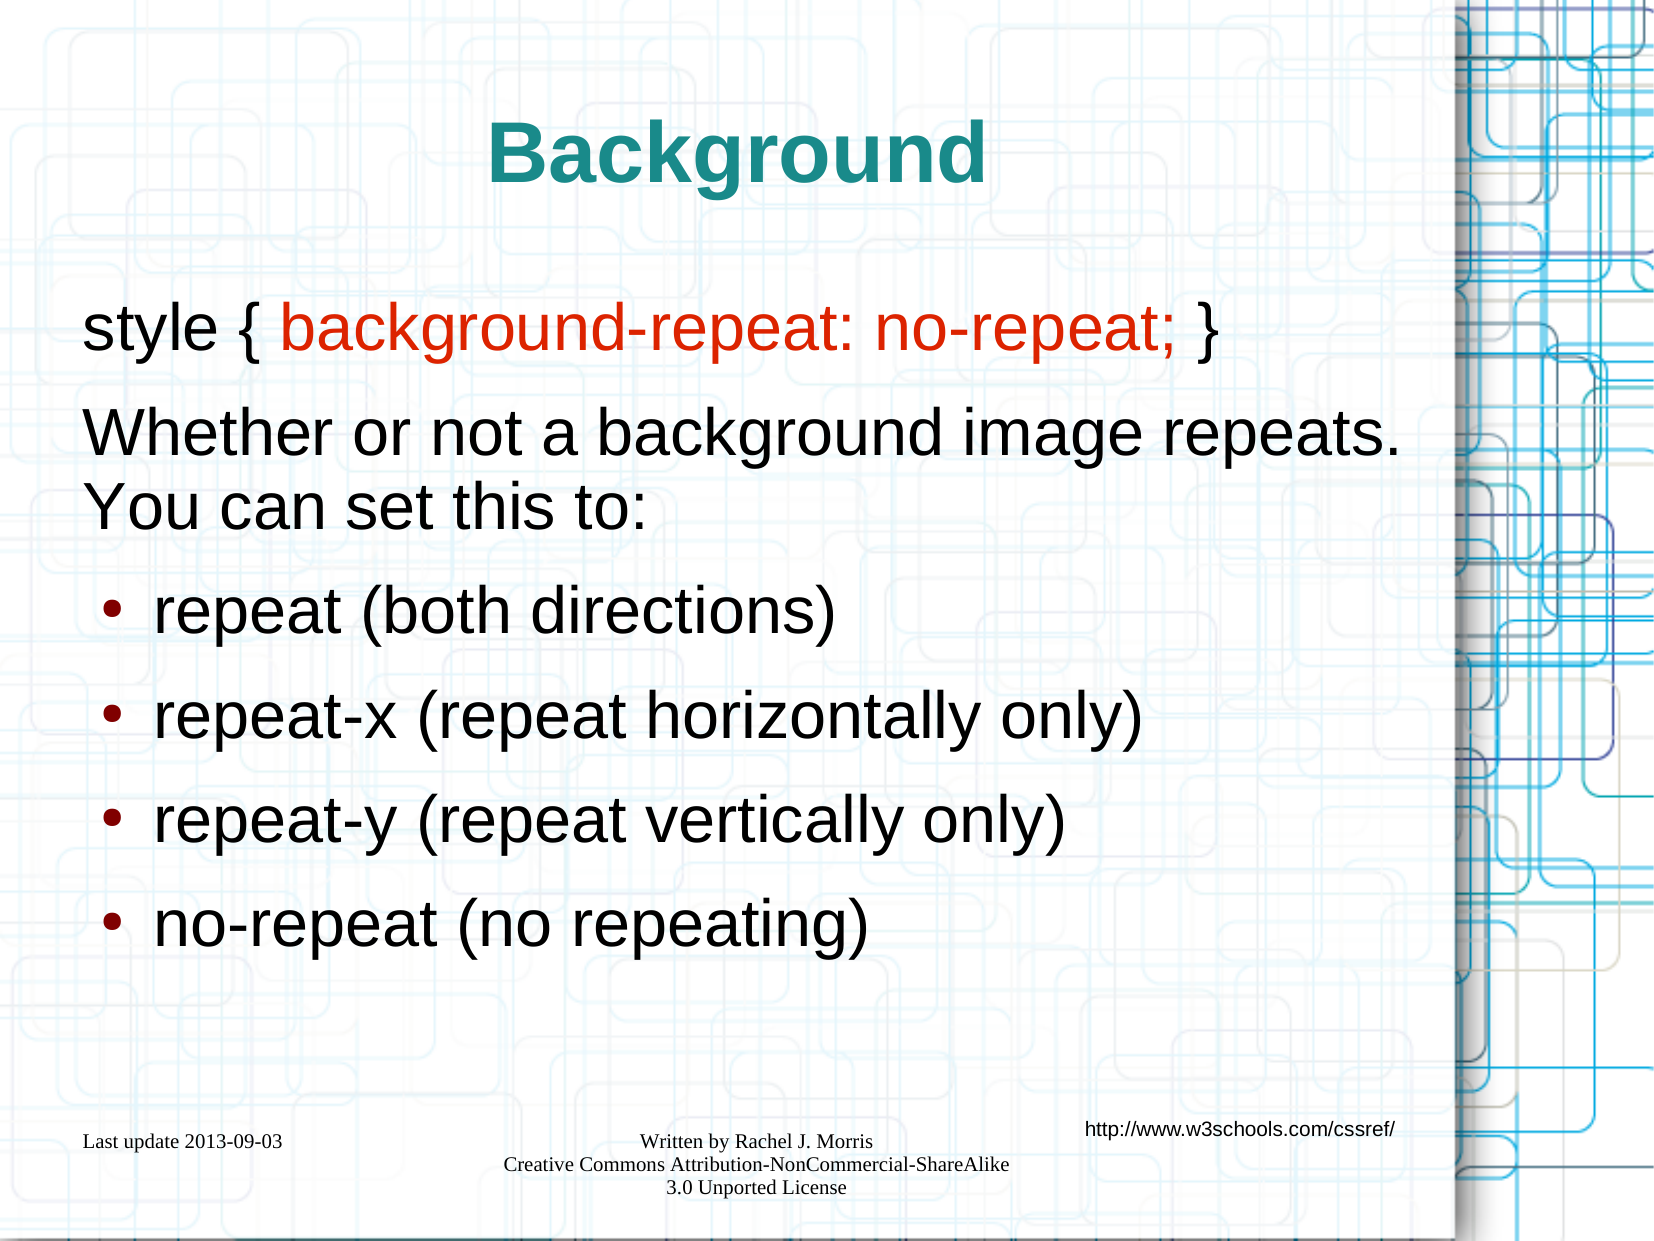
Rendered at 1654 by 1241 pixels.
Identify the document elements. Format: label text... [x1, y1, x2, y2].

list style { background-repeat: no-repeat; } Whether or not a background image repeats. You can set this to: repeat (both directions) repeat-x (repeat horizontally only) repeat-y (repeat vertically only) no-repeat (no repeating) [82, 290, 1418, 1010]
picture [0, 0, 1654, 1241]
text_box http://www.w3schools.com/cssref/ [1050, 1110, 1411, 1149]
title Background [59, 49, 1418, 257]
